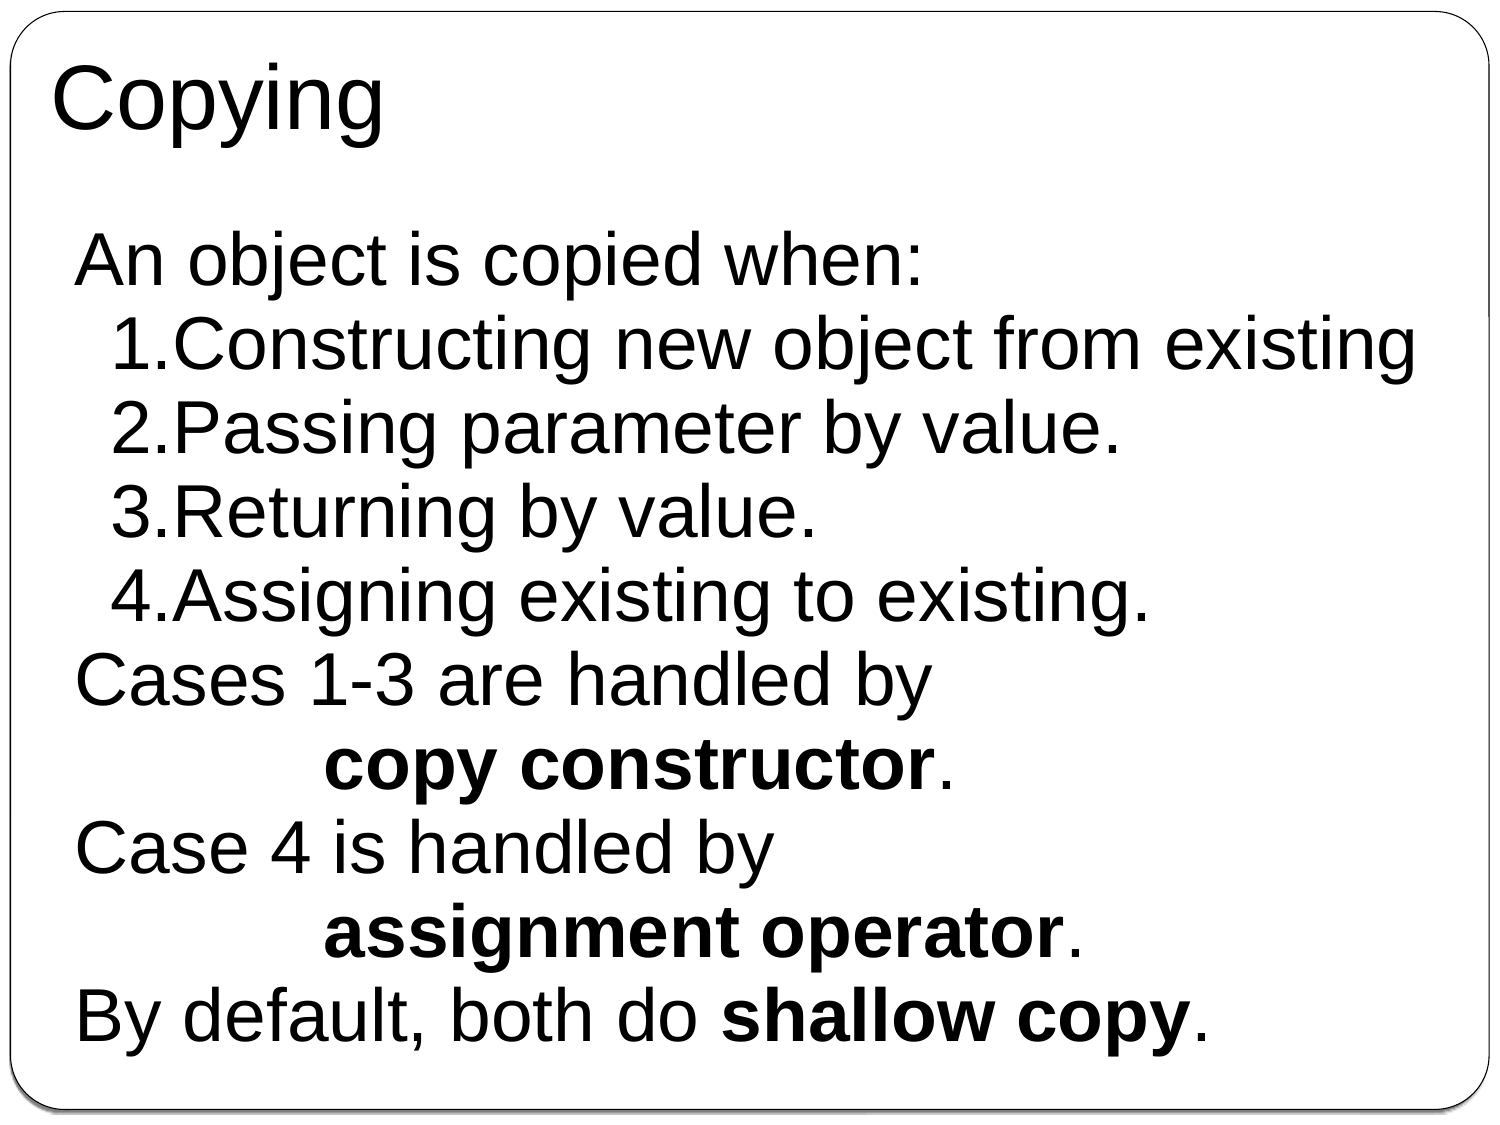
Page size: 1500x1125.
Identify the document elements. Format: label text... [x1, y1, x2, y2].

text_box An object is copied when: Constructing new object from existing Passing parameter by value. Returning by value. Assigning existing to existing. Cases 1-3 are handled by copy constructor. Case 4 is handled by assignment operator. By default, both do shallow copy. [60, 210, 1441, 1065]
title Copying [50, 45, 1450, 150]
